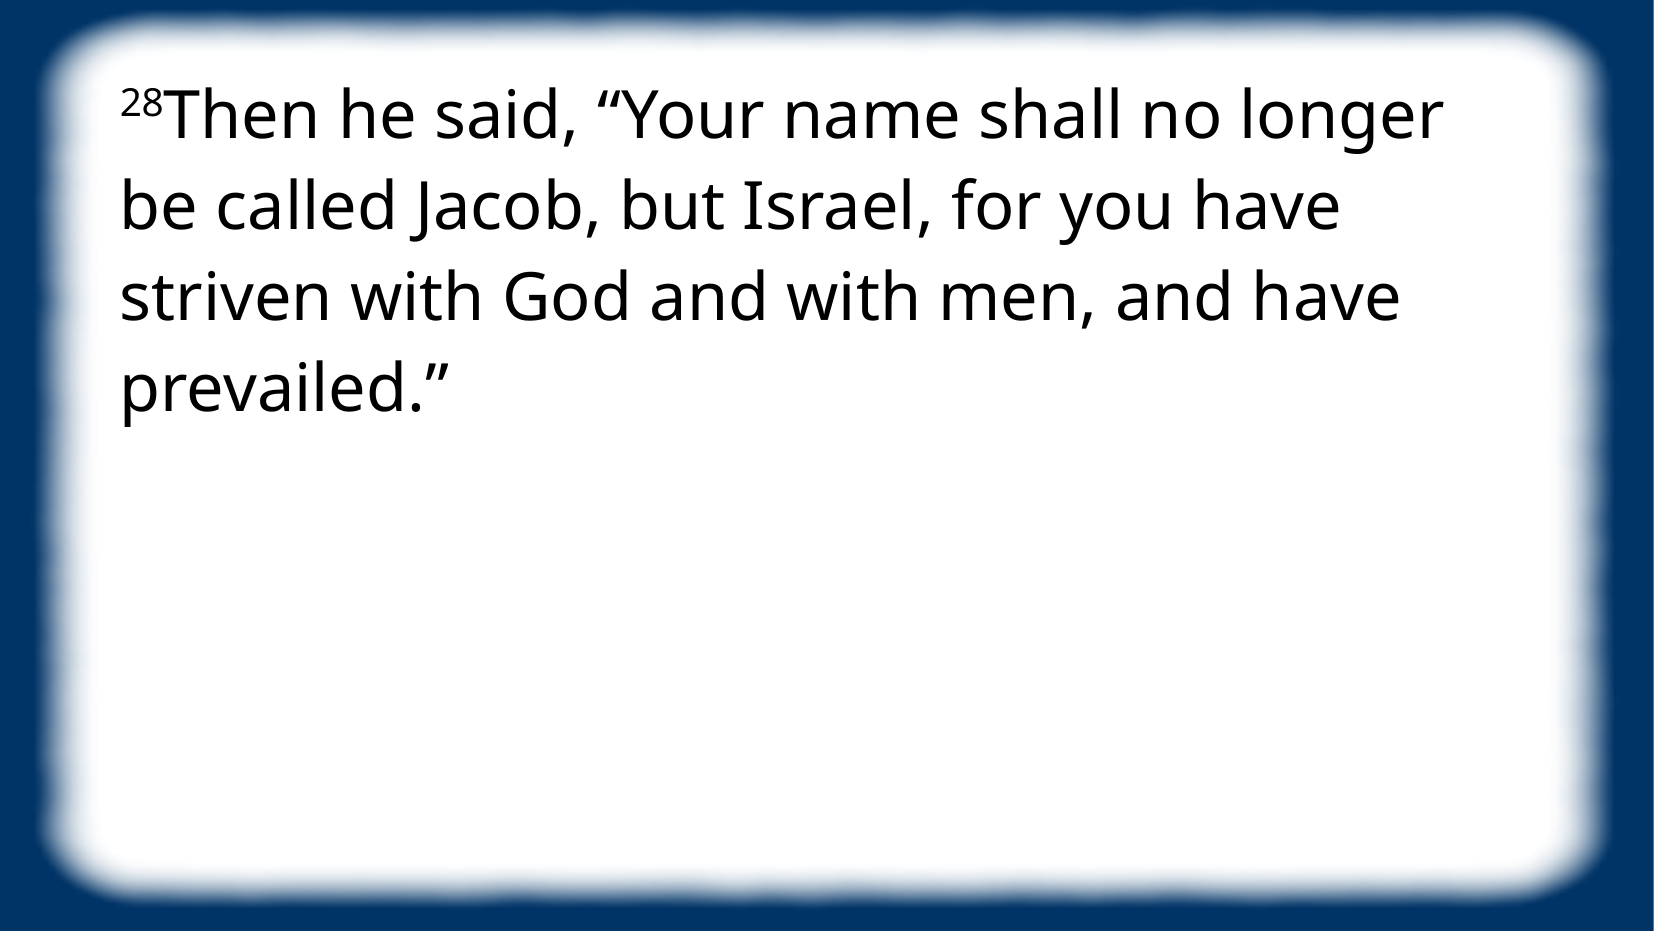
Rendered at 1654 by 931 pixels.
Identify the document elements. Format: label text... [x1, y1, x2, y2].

picture [0, 0, 1654, 931]
text_box 28Then he said, “Your name shall no longer be called Jacob, but Israel, for you have striven with God and with men, and have prevailed.” [105, 60, 1546, 391]
